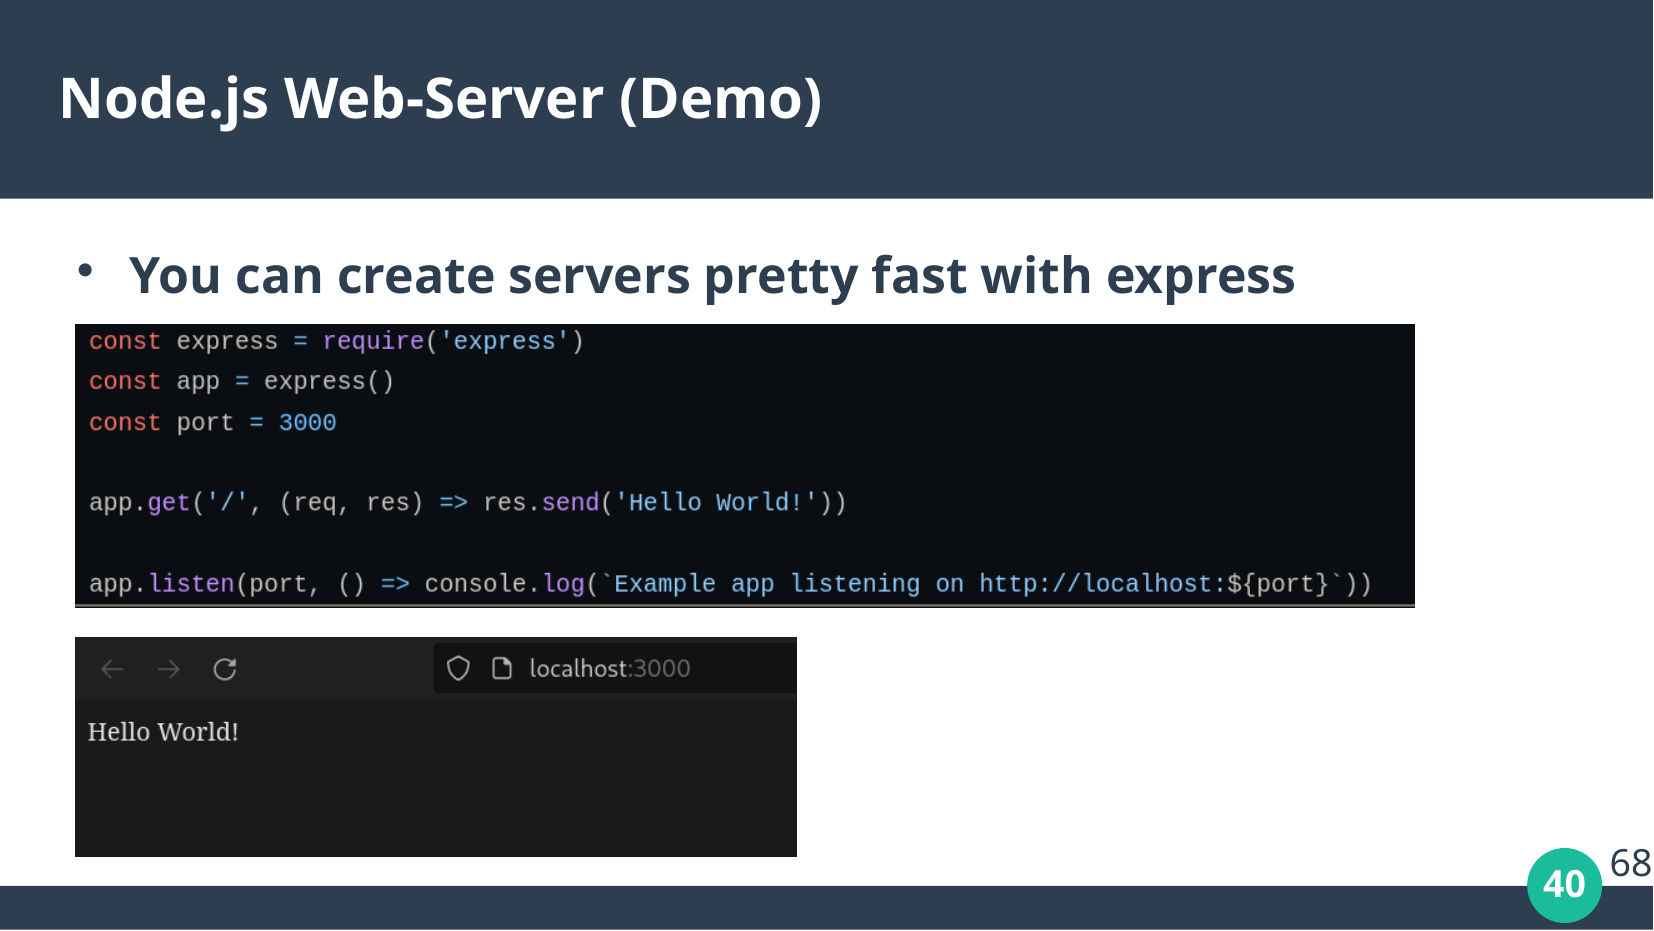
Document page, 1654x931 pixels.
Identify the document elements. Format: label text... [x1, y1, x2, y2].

picture [75, 637, 797, 857]
picture [75, 324, 1415, 608]
title Node.js Web-Server (Demo) [59, 37, 1594, 155]
text_box 68 [1588, 830, 1654, 899]
list You can create servers pretty fast with express [59, 243, 1594, 864]
